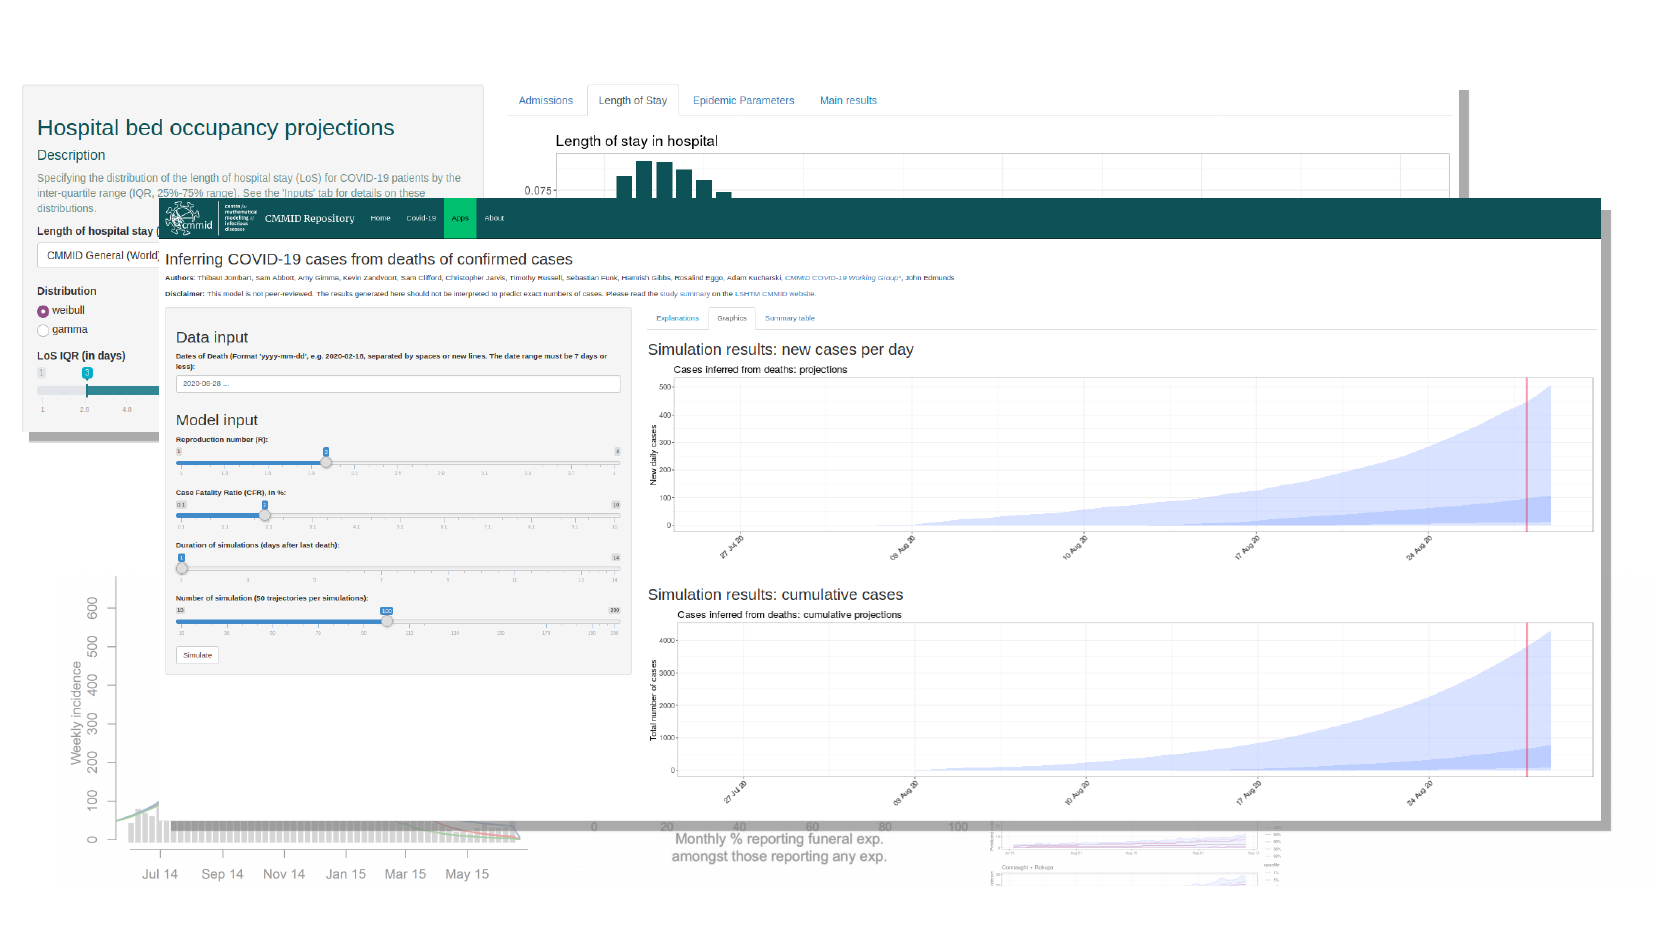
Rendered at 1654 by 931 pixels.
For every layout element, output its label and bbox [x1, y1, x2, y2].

picture [17, 78, 1654, 886]
